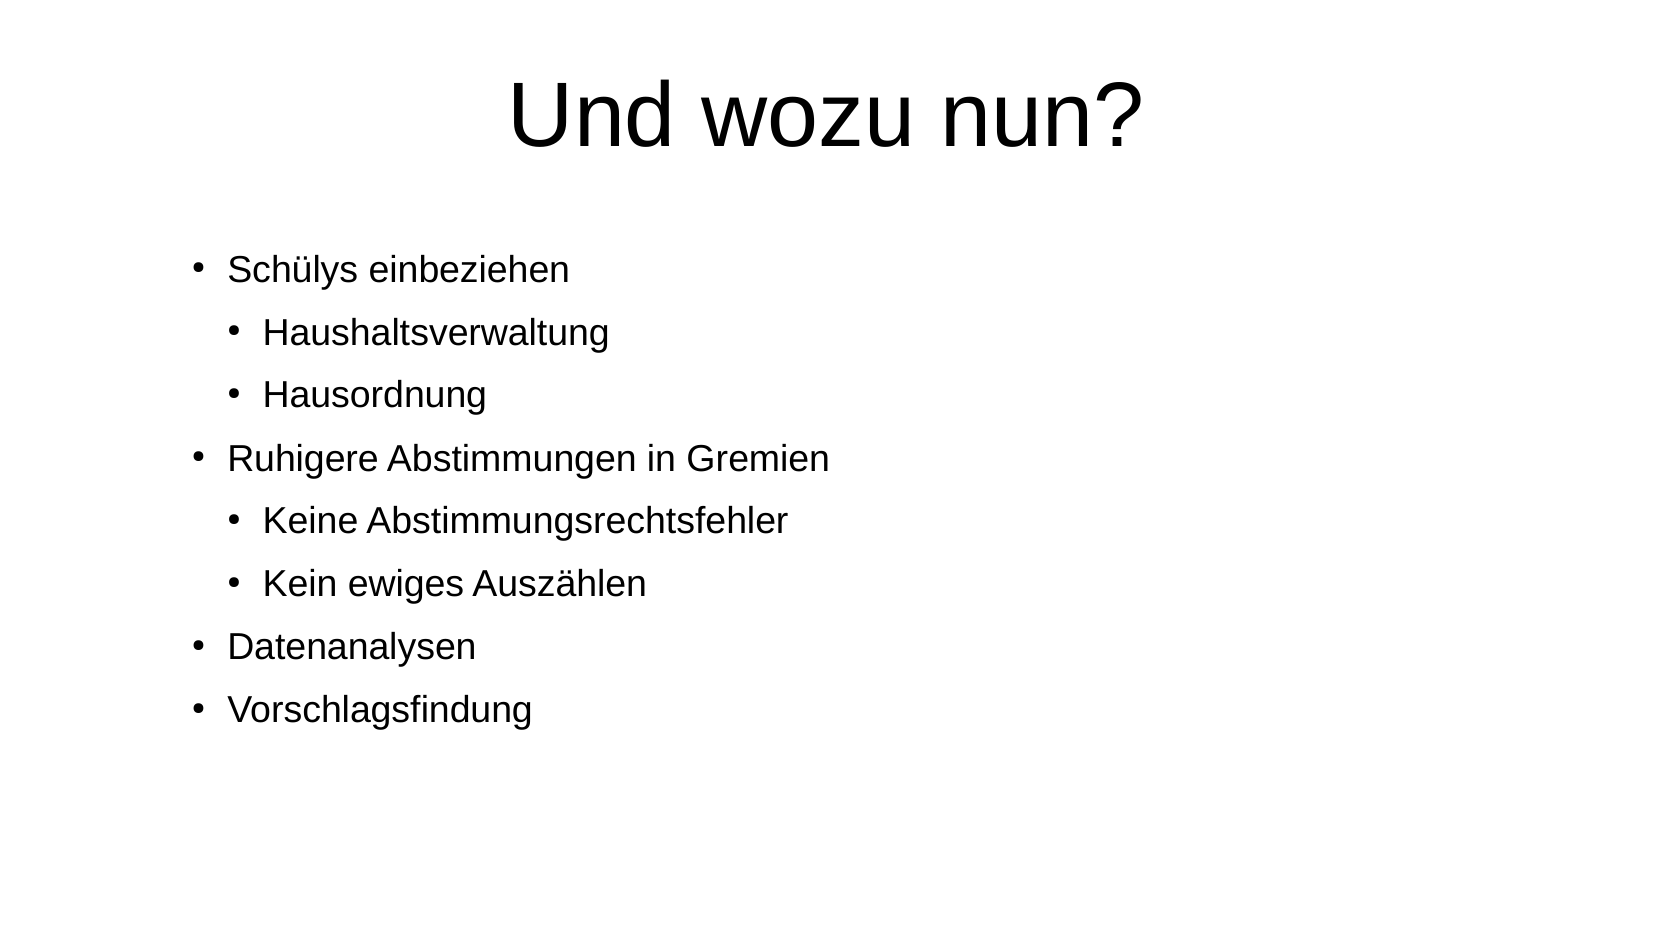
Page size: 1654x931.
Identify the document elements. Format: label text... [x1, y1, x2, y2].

text_box Schülys einbeziehen Haushaltsverwaltung Hausordnung Ruhigere Abstimmungen in Gremien Keine Abstimmungsrechtsfehler Kein ewiges Auszählen Datenanalysen Vorschlagsfindung [177, 219, 1447, 739]
title Und wozu nun? [82, 37, 1571, 193]
